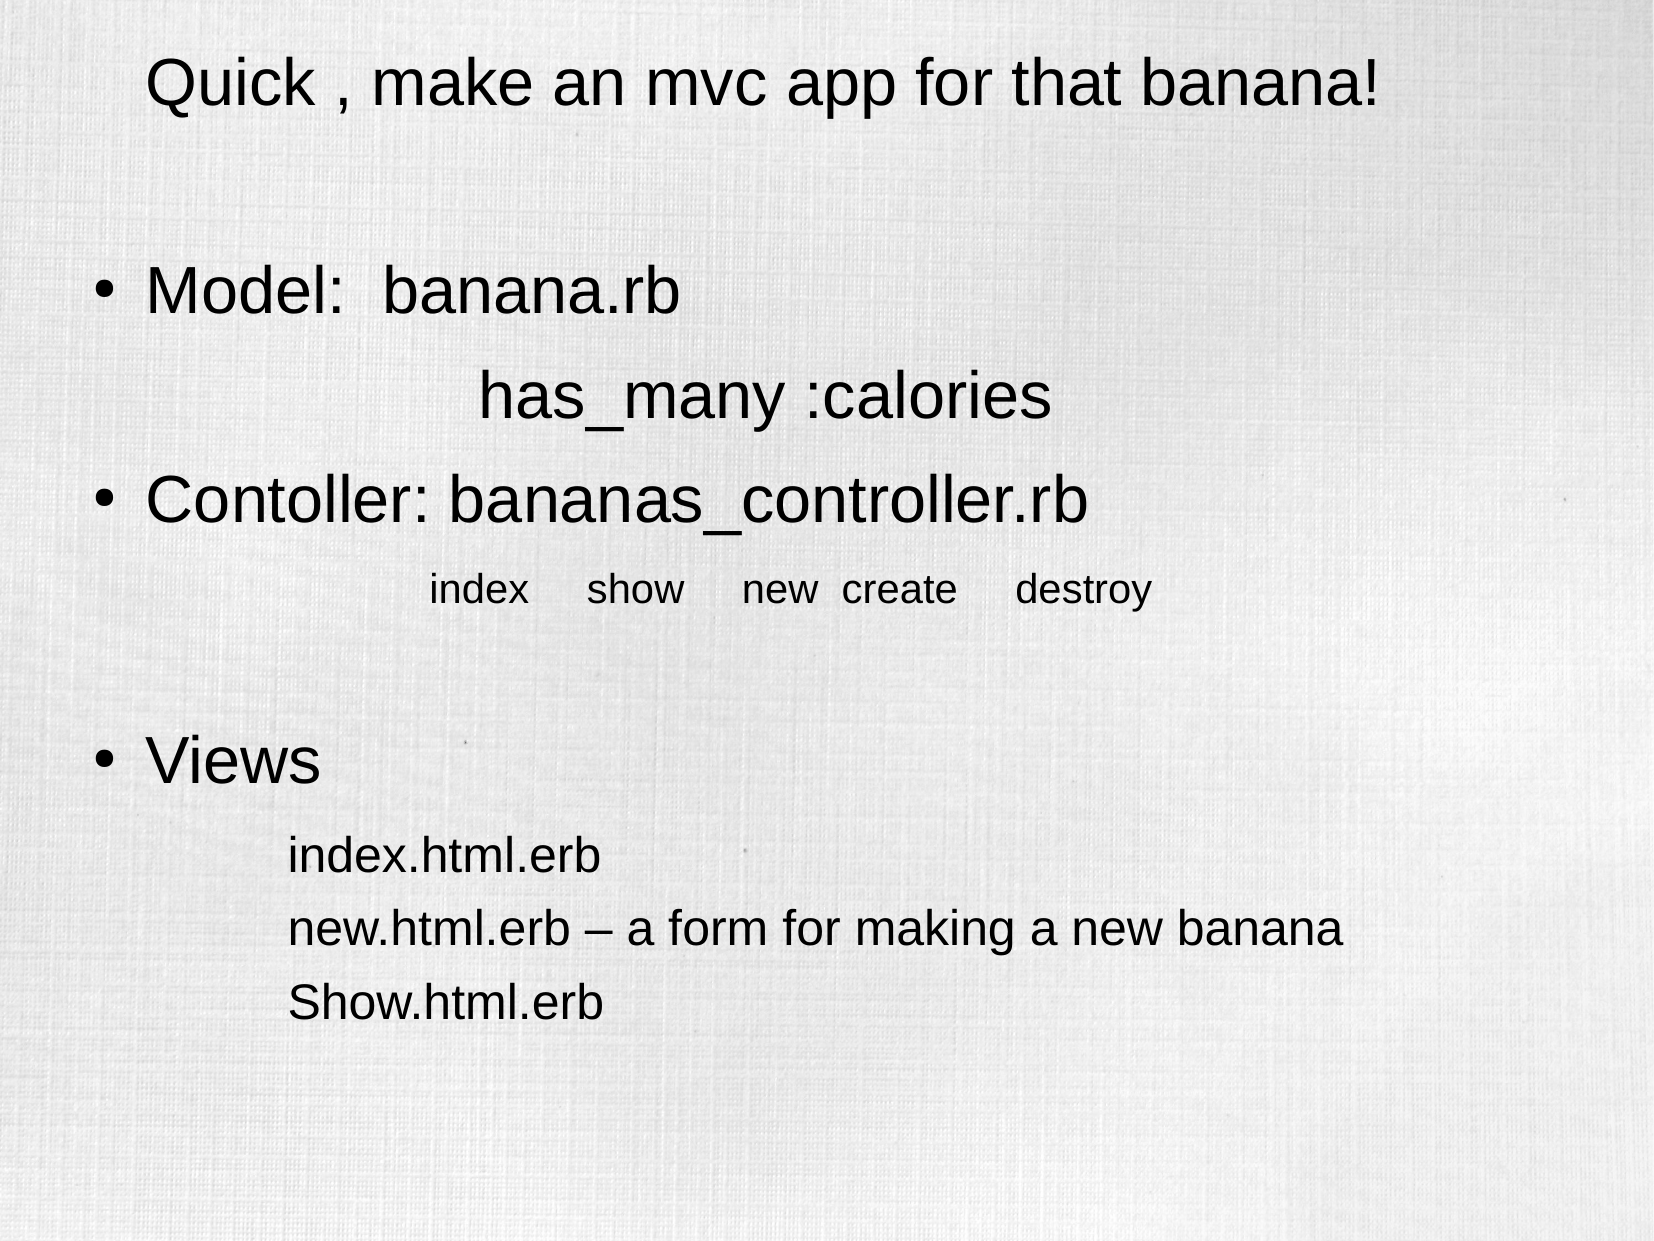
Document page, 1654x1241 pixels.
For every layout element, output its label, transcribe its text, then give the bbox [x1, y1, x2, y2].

list Quick , make an mvc app for that banana! Model: banana.rb has_many :calories Contoller: bananas_controller.rb index show new create destroy Views index.html.erb new.html.erb – a form for making a new banana Show.html.erb [75, 45, 1531, 1186]
picture [0, 0, 1654, 1241]
